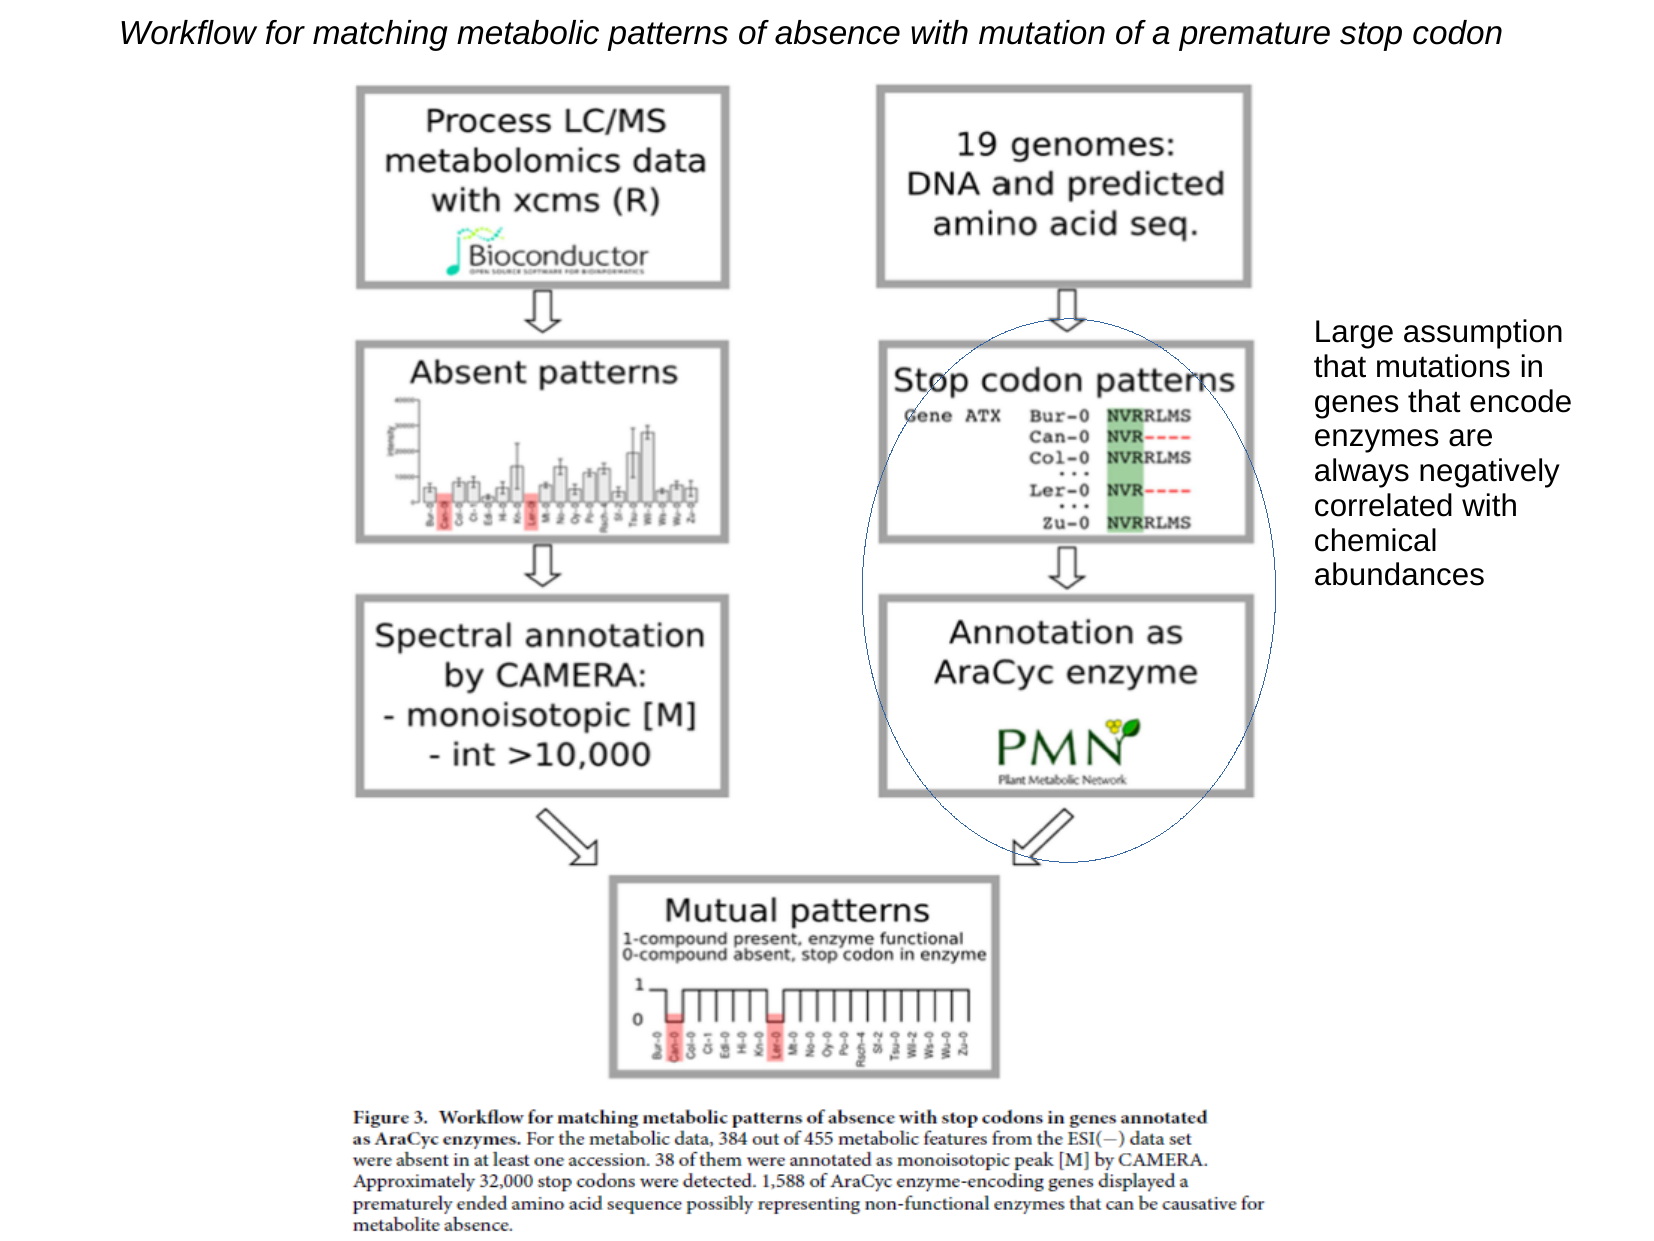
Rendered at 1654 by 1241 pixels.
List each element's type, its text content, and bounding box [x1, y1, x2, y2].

text_box Large assumption that mutations in genes that encode enzymes are always negatively correlated with chemical abundances [1299, 307, 1607, 600]
text_box [862, 318, 1276, 863]
text_box Workflow for matching metabolic patterns of absence with mutation of a premature stop codon [104, 7, 1593, 107]
picture [280, 107, 1300, 1241]
